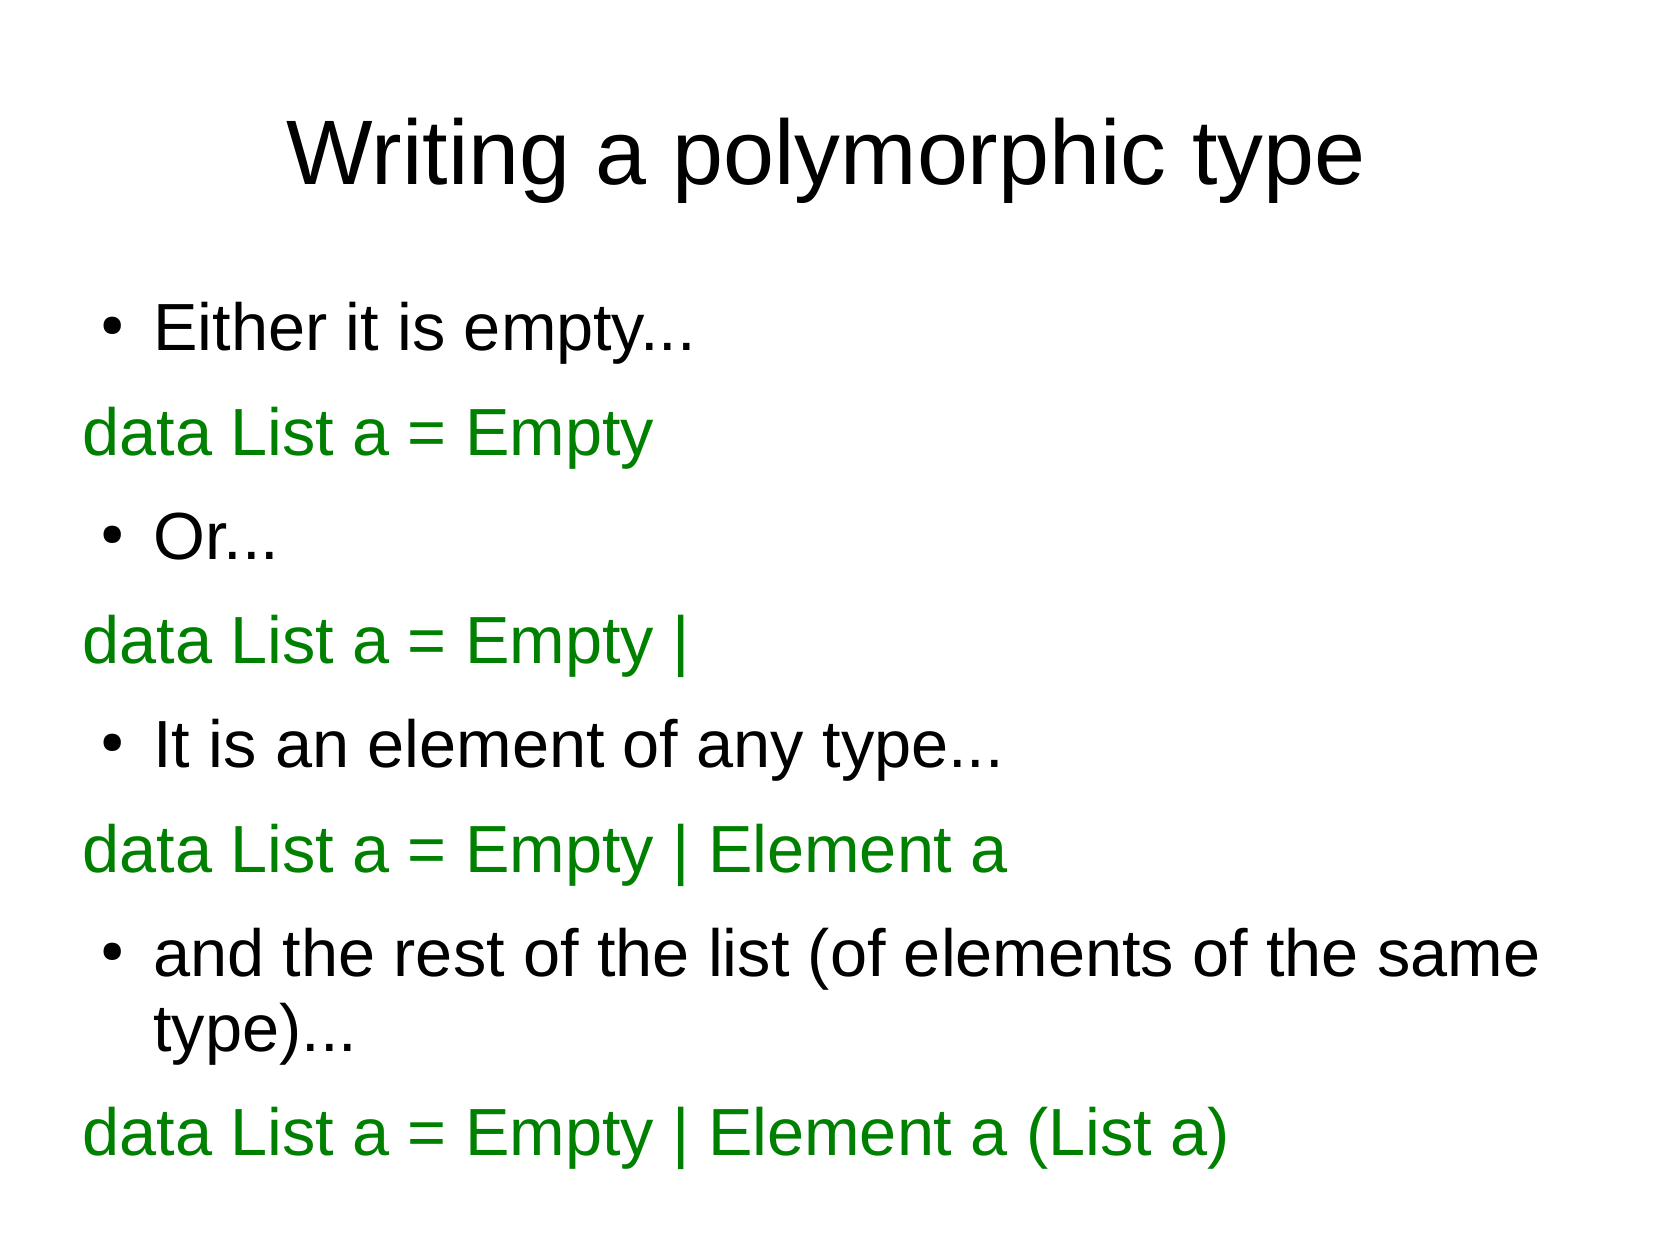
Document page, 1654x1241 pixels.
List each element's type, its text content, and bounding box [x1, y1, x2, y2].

list Either it is empty... data List a = Empty Or... data List a = Empty | It is an element of any type... data List a = Empty | Element a and the rest of the list (of elements of the same type)... data List a = Empty | Element a (List a) [82, 290, 1571, 1241]
title Writing a polymorphic type [82, 56, 1571, 250]
